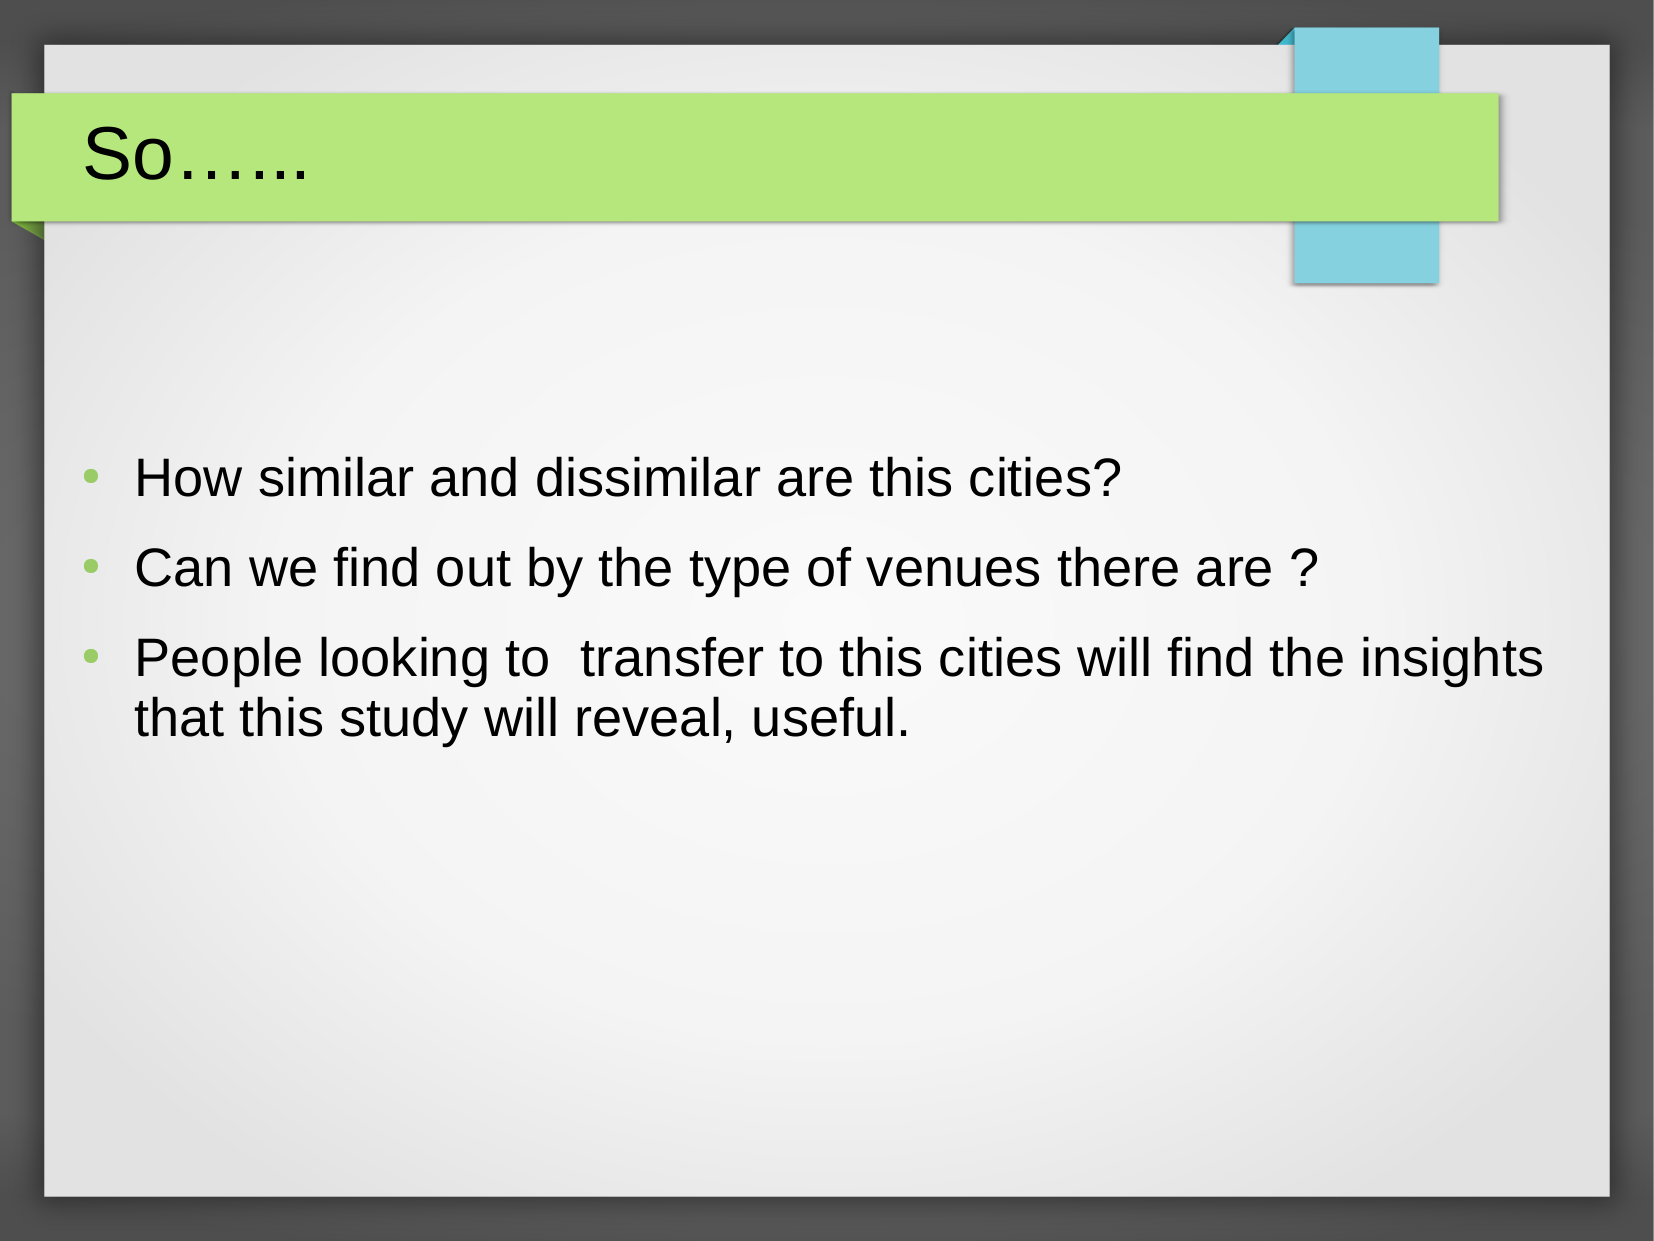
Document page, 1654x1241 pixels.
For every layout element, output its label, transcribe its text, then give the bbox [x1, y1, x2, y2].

picture [0, 0, 1654, 1241]
list How similar and dissimilar are this cities? Can we find out by the type of venues there are ? People looking to transfer to this cities will find the insights that this study will reveal, useful. [63, 447, 1552, 1167]
title So…... [82, 94, 1264, 213]
